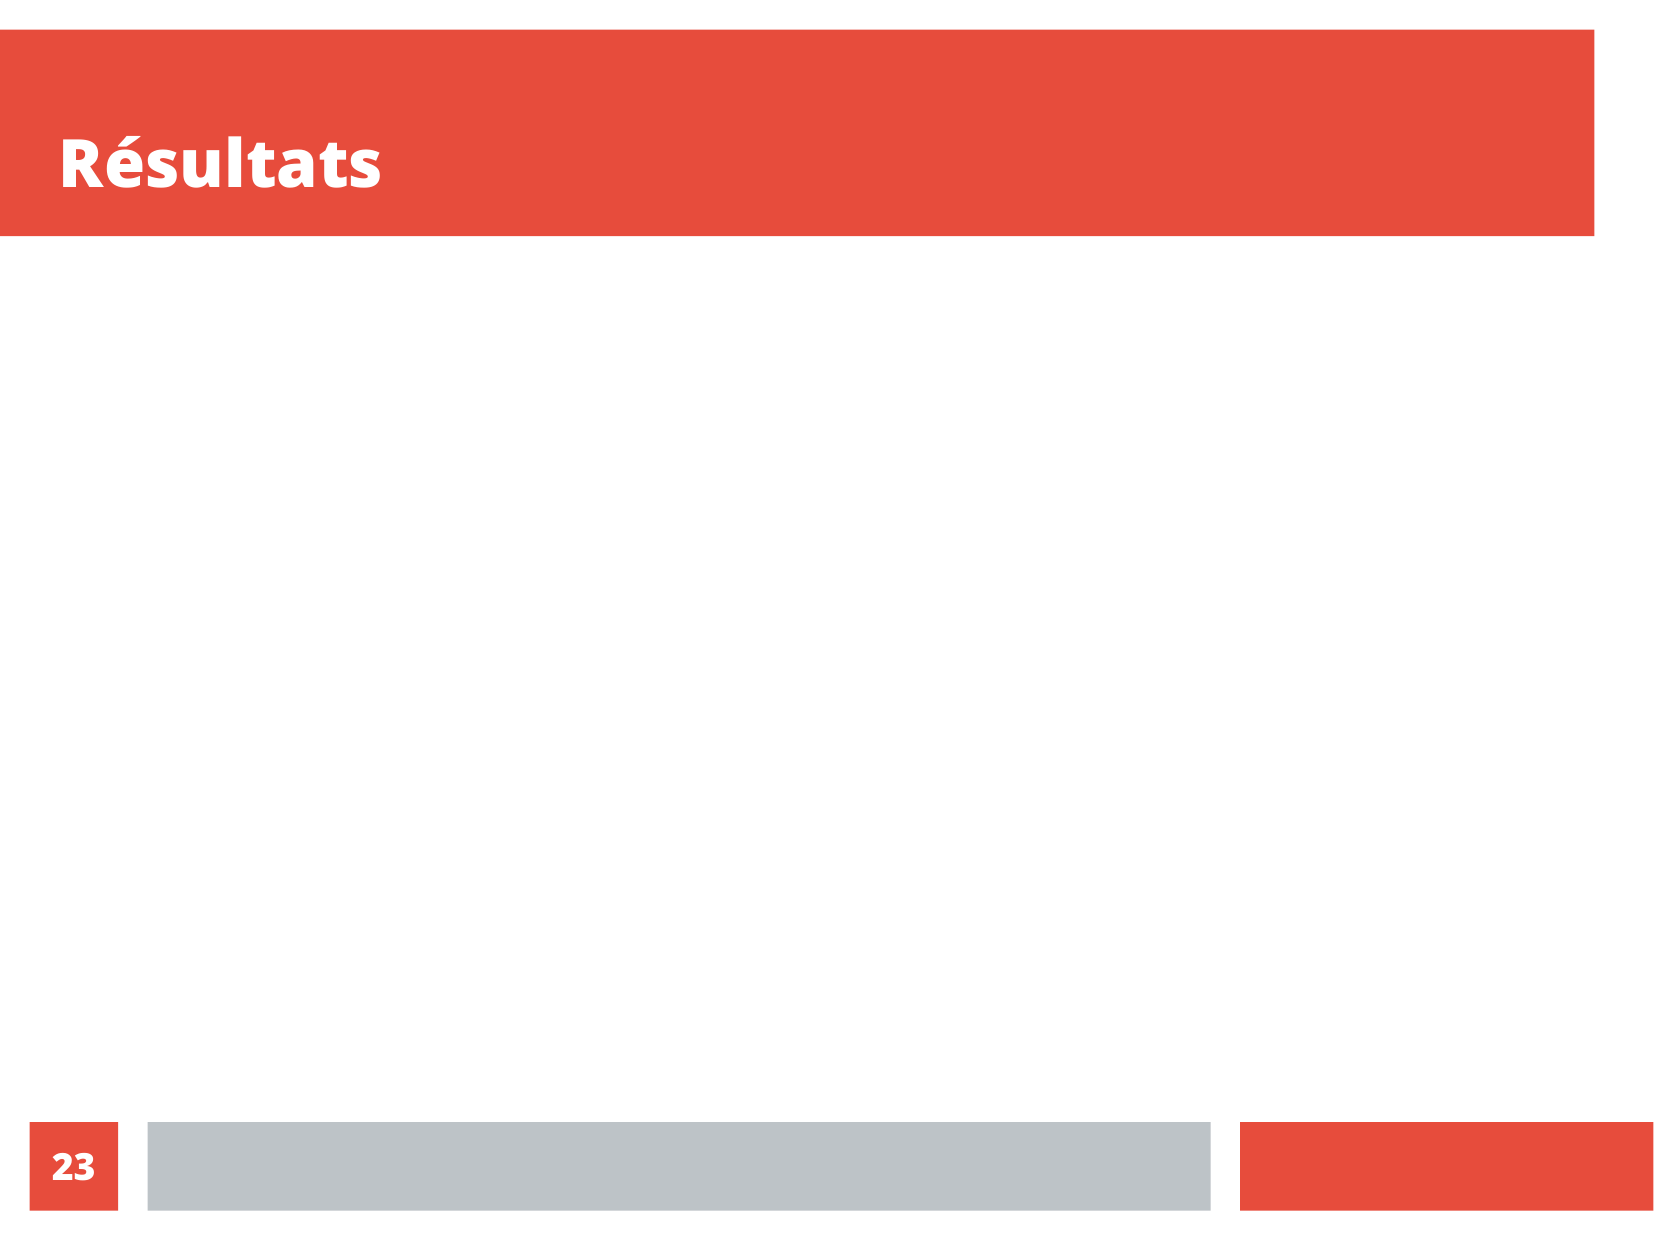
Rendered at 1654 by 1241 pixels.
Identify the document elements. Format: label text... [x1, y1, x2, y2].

title Résultats [59, 59, 1595, 207]
